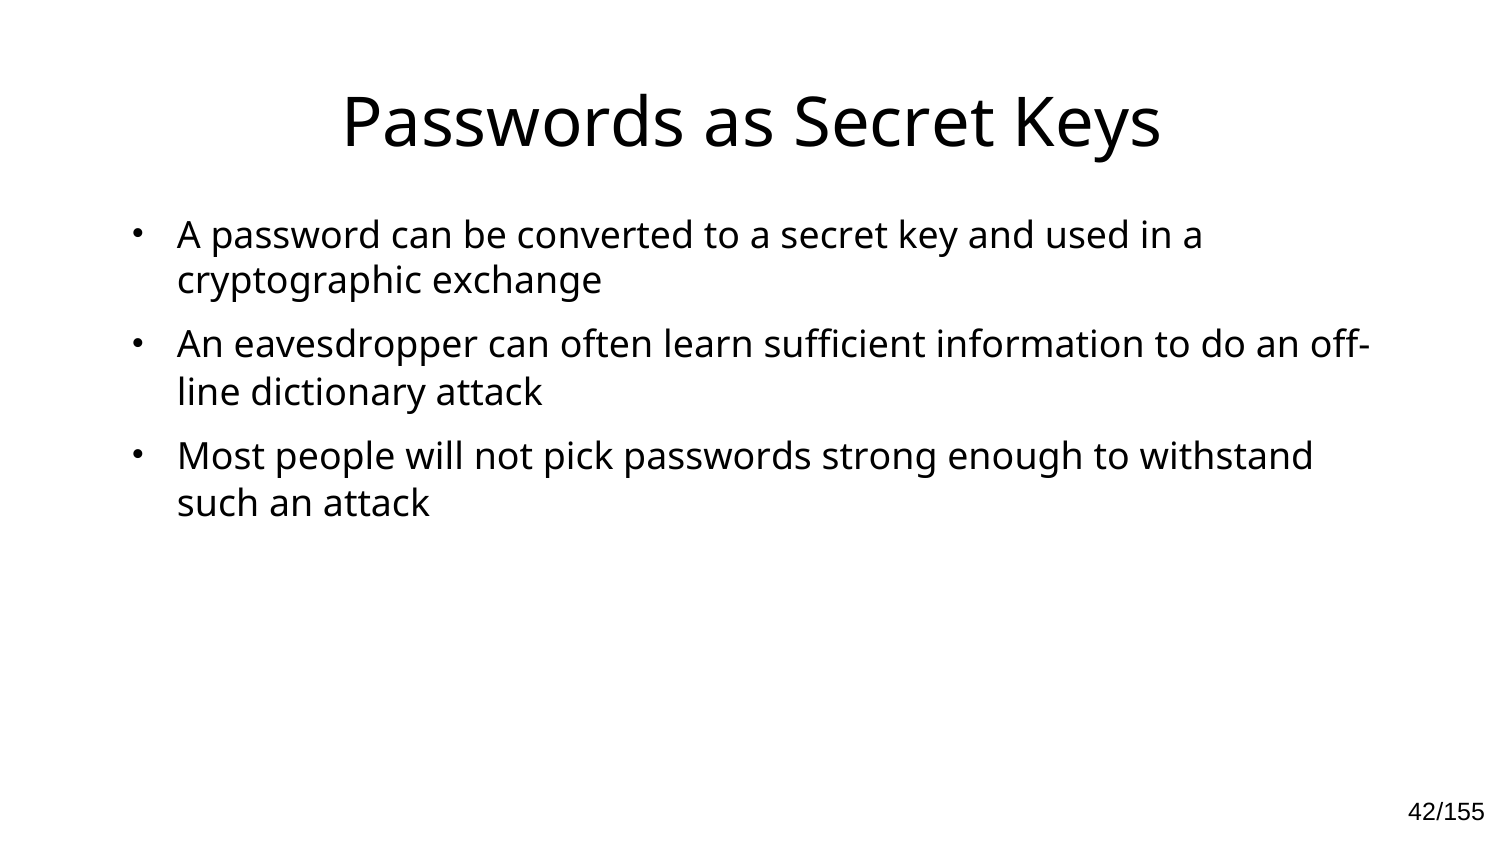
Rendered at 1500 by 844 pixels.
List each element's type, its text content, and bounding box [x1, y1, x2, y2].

list A password can be converted to a secret key and used in a cryptographic exchange An eavesdropper can often learn sufficient information to do an off-line dictionary attack Most people will not pick passwords strong enough to withstand such an attack [116, 202, 1392, 807]
title Passwords as Secret Keys [114, 48, 1390, 190]
